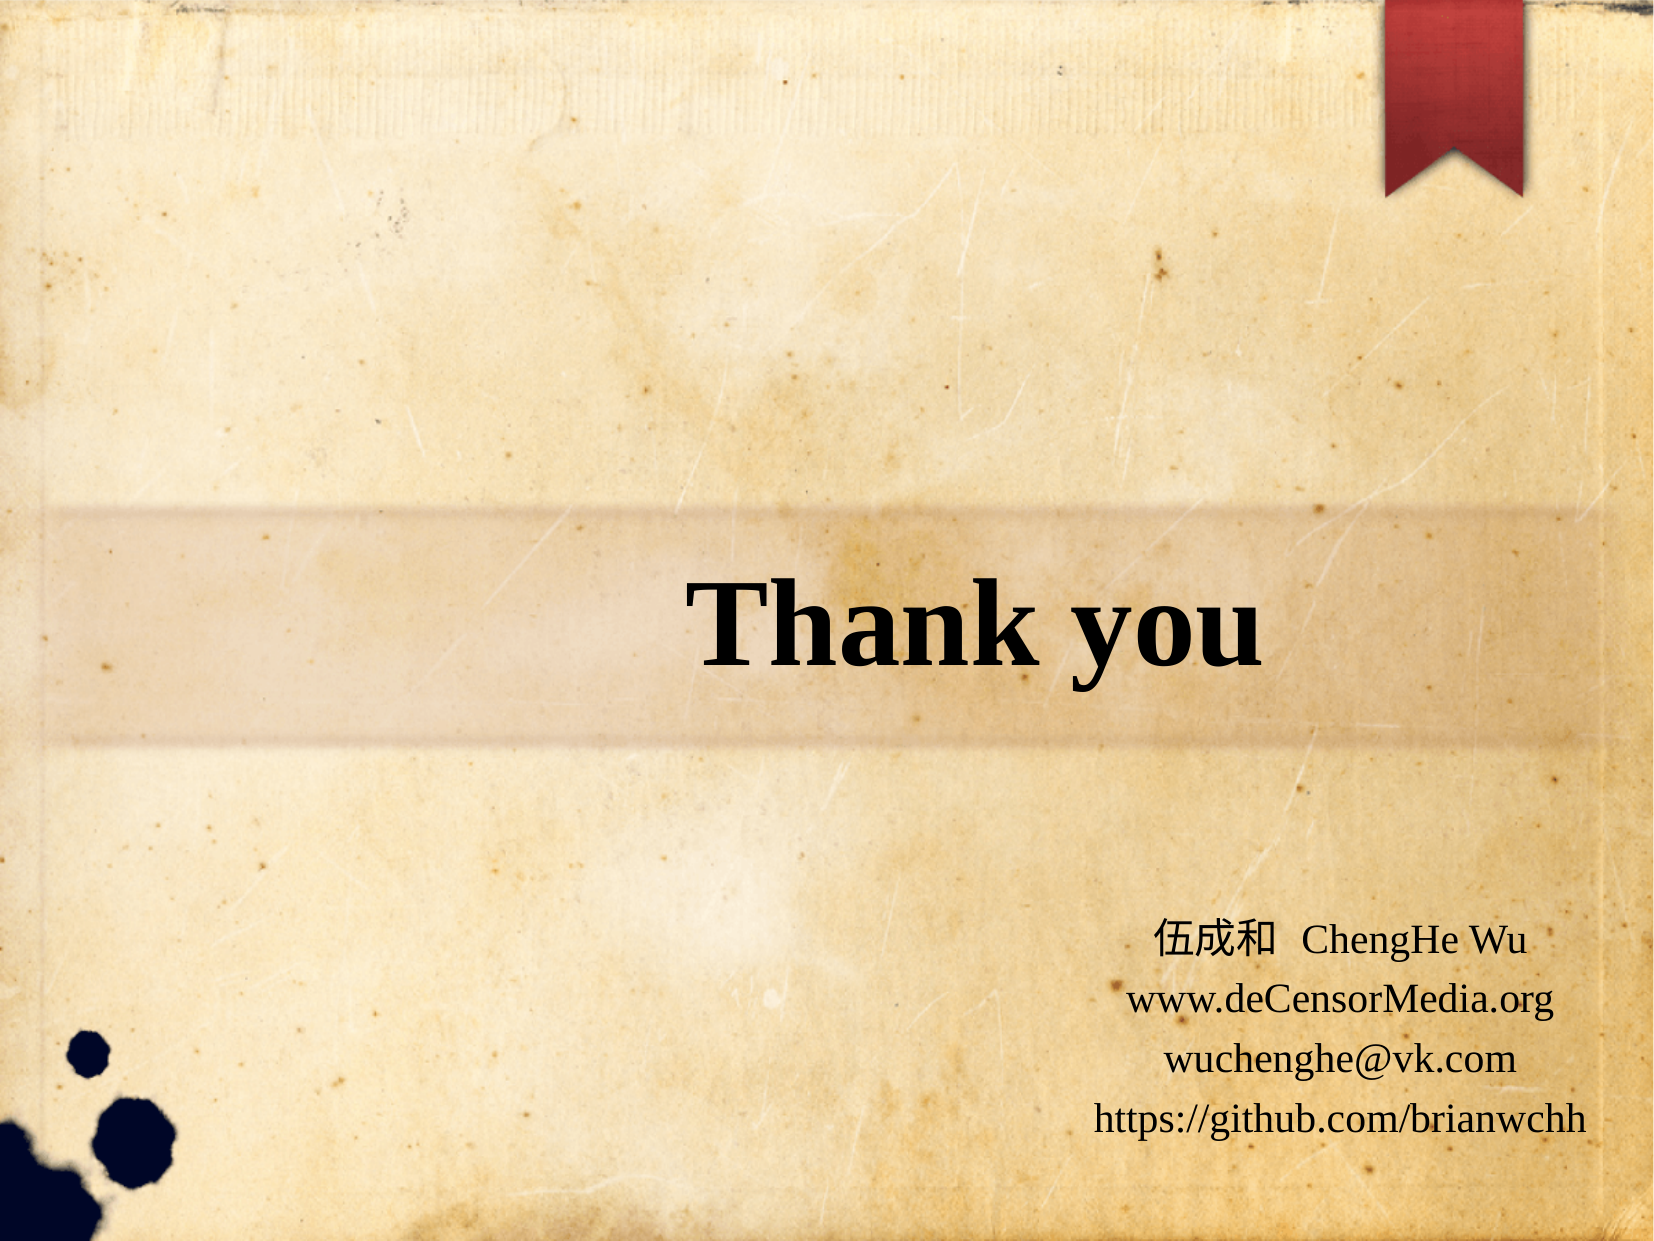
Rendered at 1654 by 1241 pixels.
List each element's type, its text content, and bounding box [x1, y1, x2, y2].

list www.deCensorMedia.org [1020, 975, 1591, 1035]
picture [0, 0, 1654, 1241]
list 伍成和 ChengHe Wu [1020, 915, 1591, 975]
title Thank you [431, 519, 1530, 727]
list https://github.com/brianwchh [1020, 1095, 1591, 1156]
list wuchenghe@vk.com [1020, 1035, 1591, 1095]
